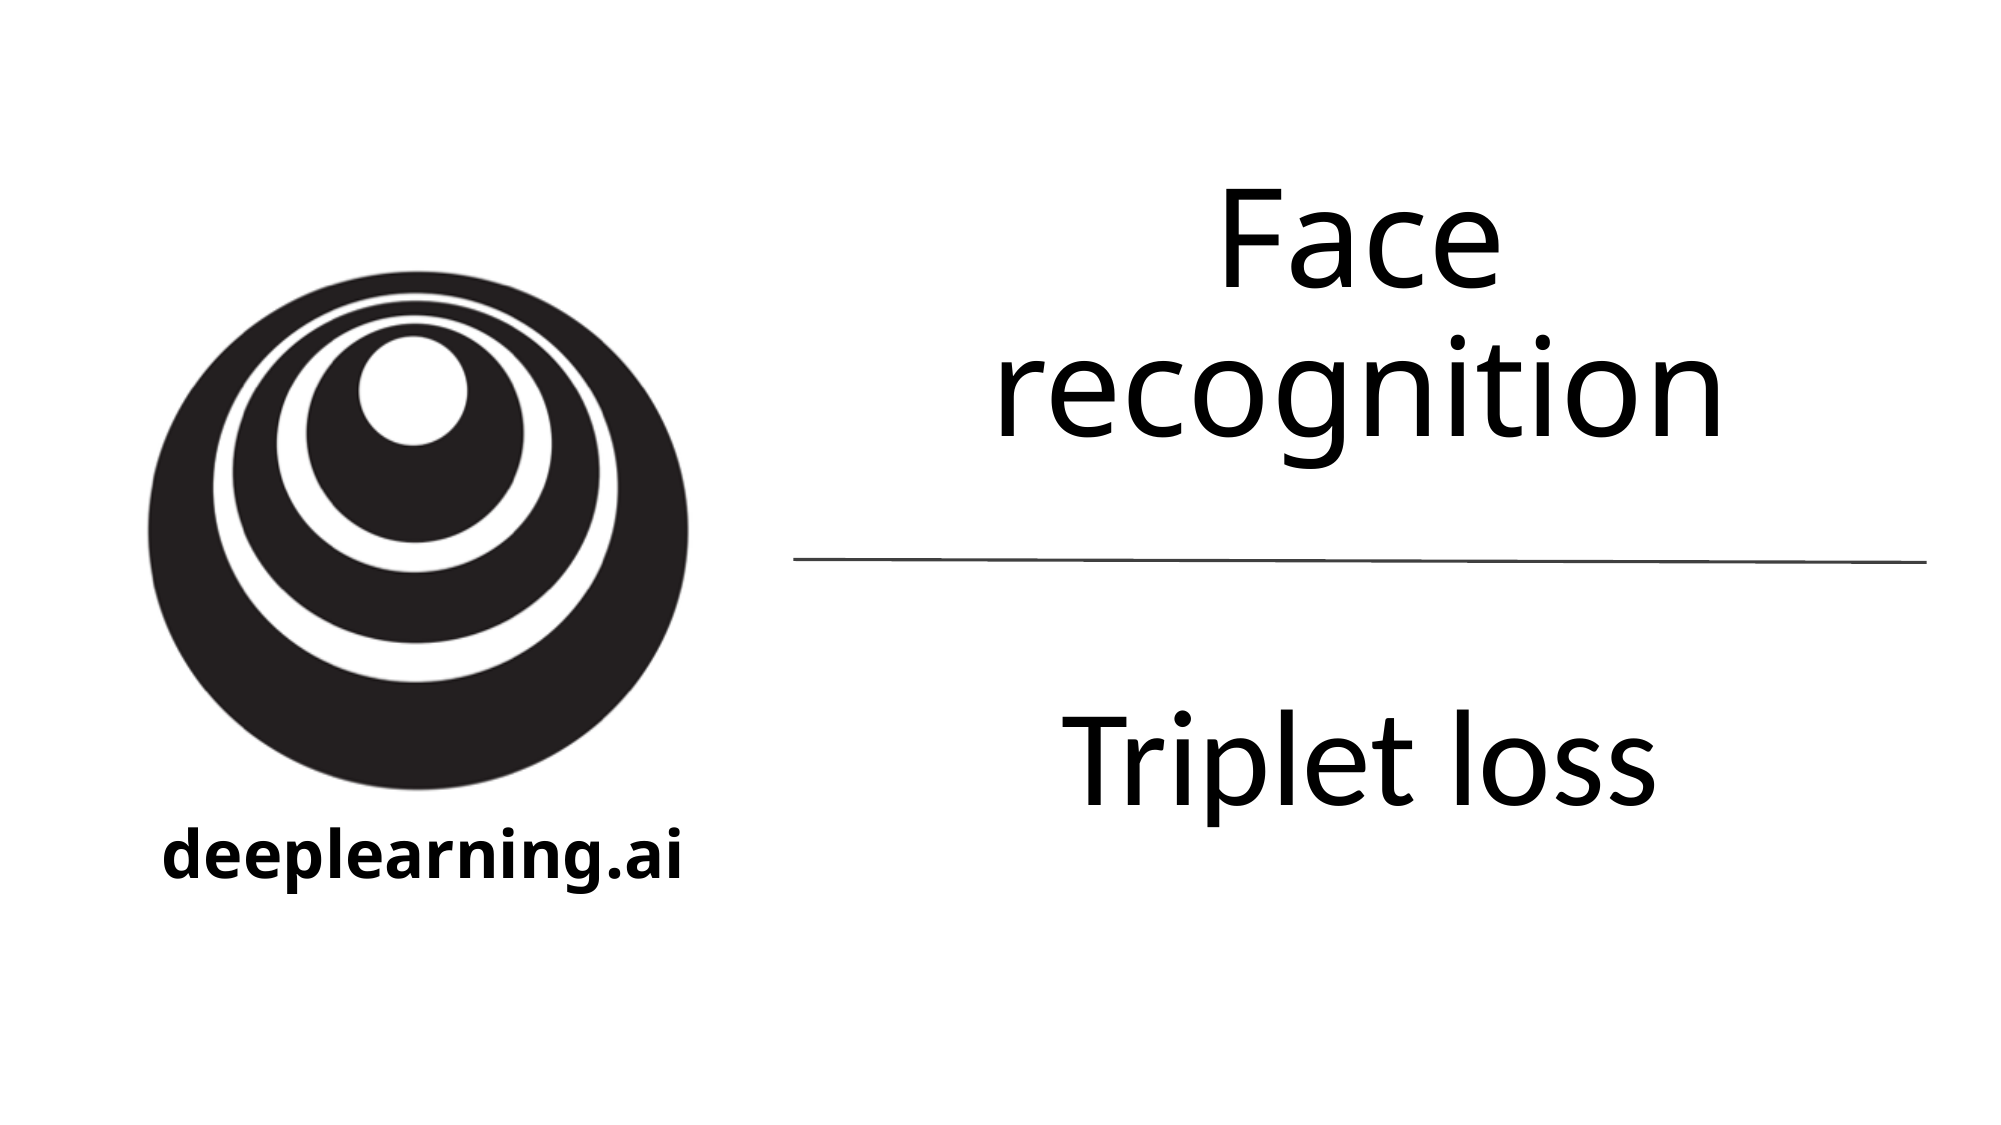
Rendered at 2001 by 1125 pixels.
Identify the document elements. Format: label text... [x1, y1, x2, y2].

picture [108, 234, 739, 768]
text_box Triplet loss [799, 660, 1921, 843]
text_box deeplearning.ai [56, 768, 790, 901]
text_box [179, 194, 669, 702]
title Face recognition [848, 161, 1872, 462]
